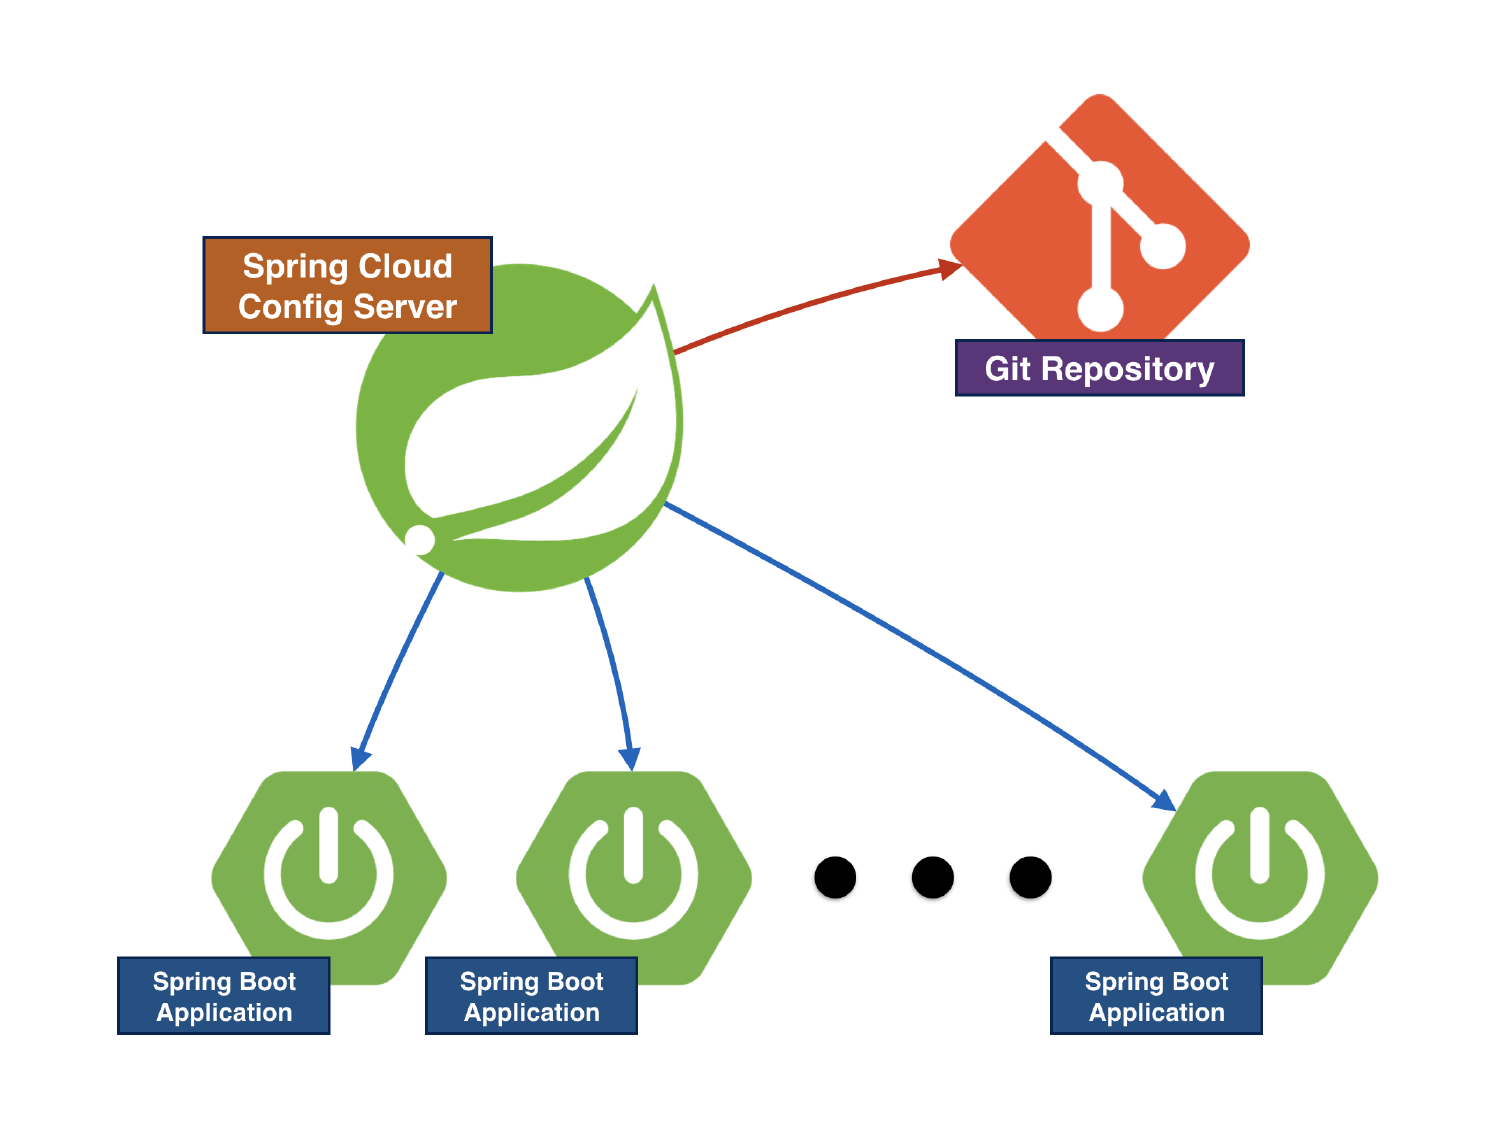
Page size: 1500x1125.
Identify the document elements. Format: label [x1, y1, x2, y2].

picture [110, 87, 1388, 1038]
